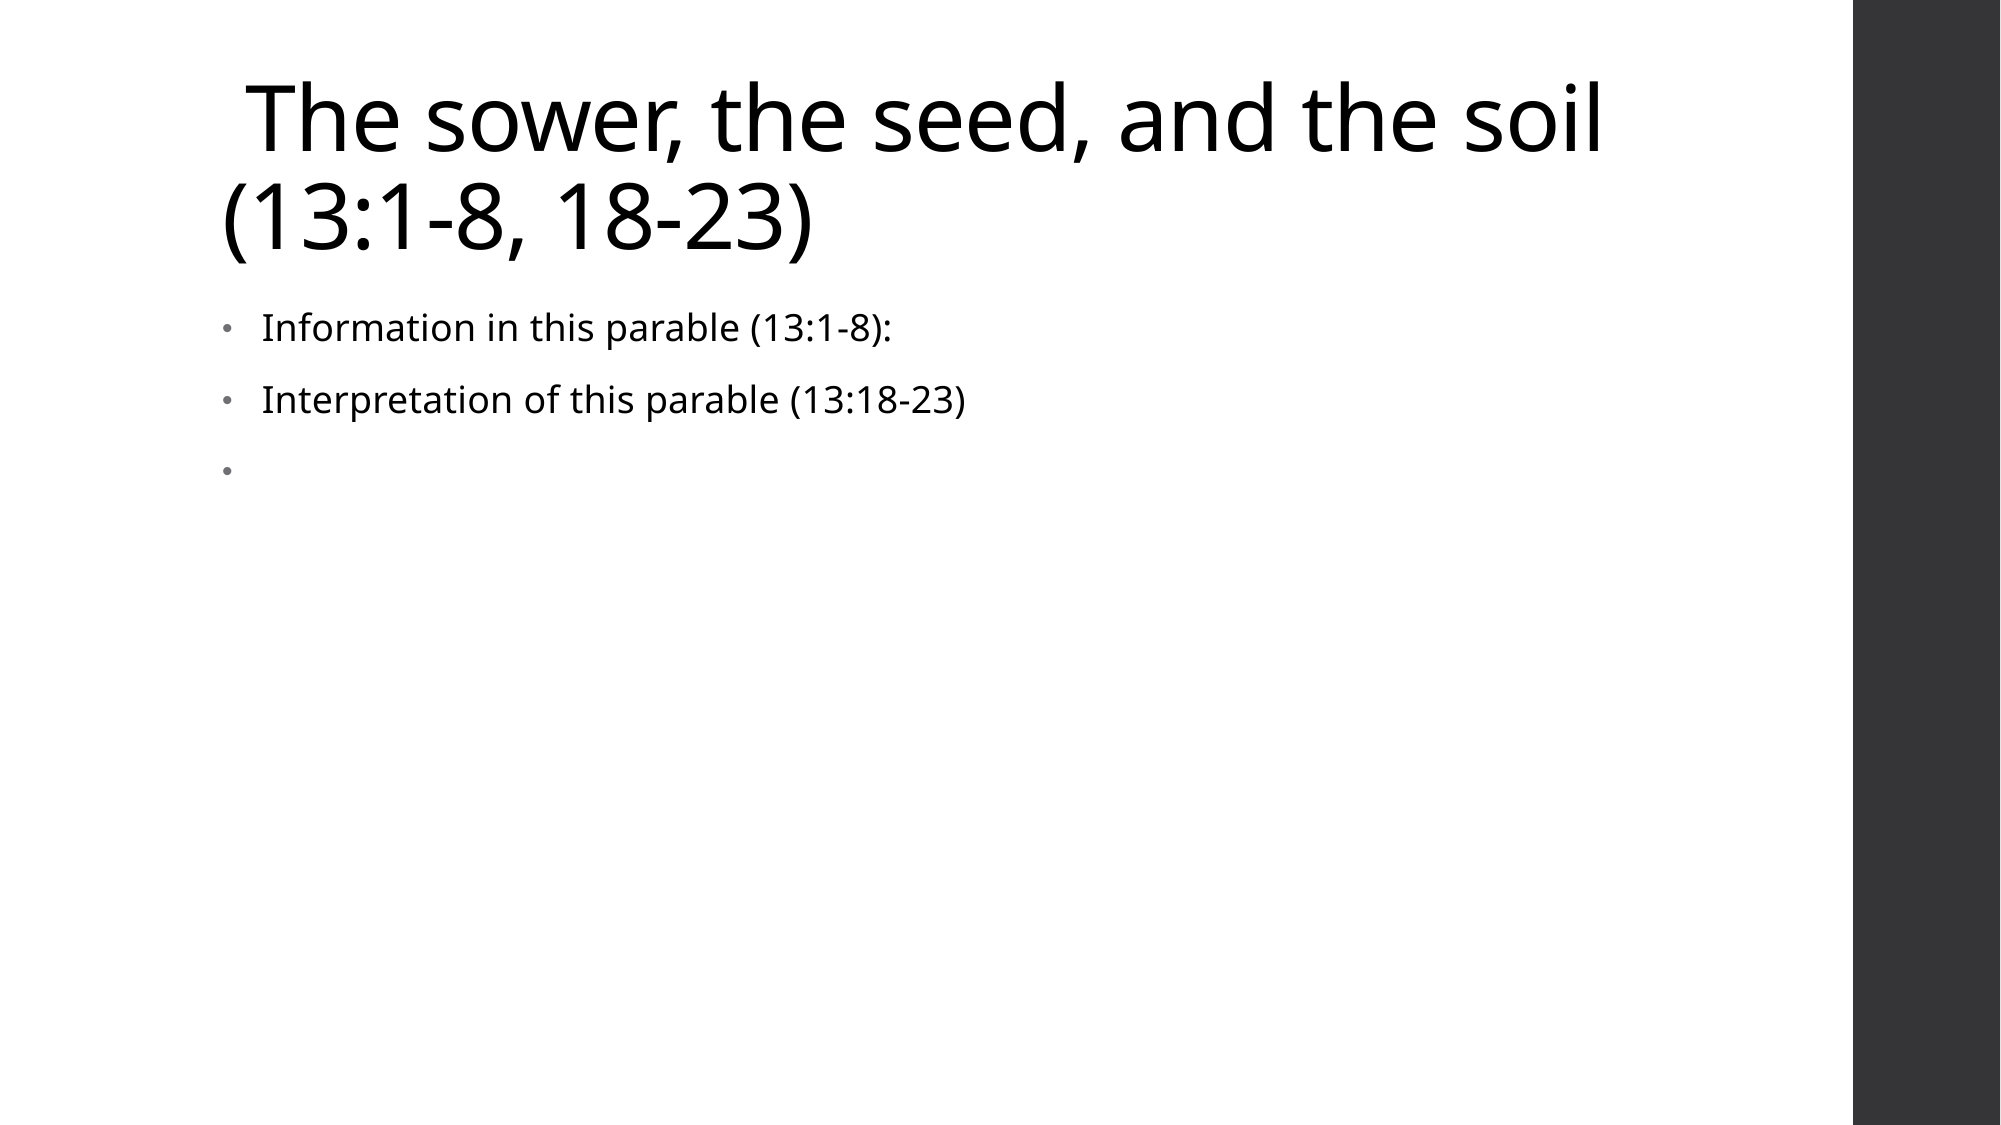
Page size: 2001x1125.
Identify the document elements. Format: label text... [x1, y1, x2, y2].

title The sower, the seed, and the soil (13:1-8, 18-23) [206, 60, 1797, 278]
list Information in this parable (13:1-8): Interpretation of this parable (13:18-23) [206, 299, 1617, 1014]
